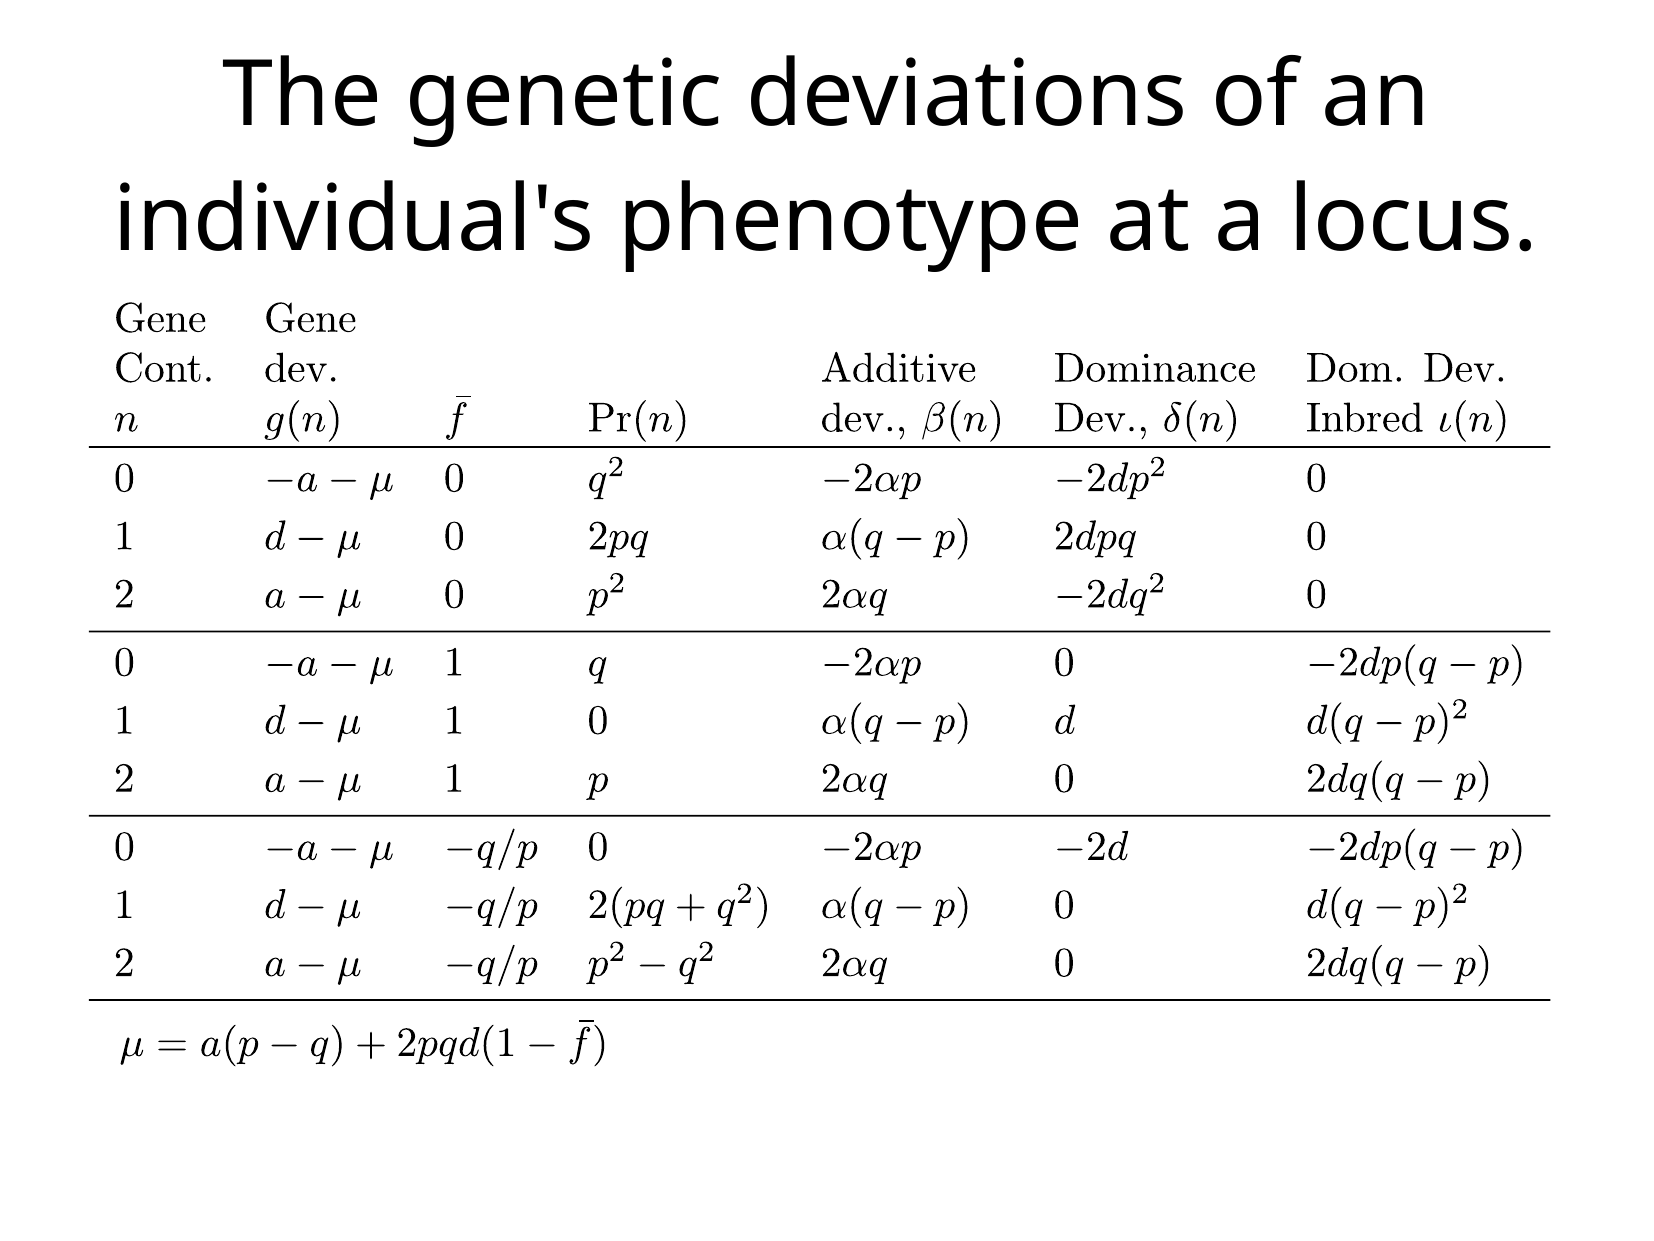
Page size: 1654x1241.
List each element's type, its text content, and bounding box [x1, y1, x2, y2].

title The genetic deviations of an individual's phenotype at a locus. [82, 49, 1571, 257]
text_box [88, 302, 1551, 1001]
text_box [119, 1020, 609, 1067]
